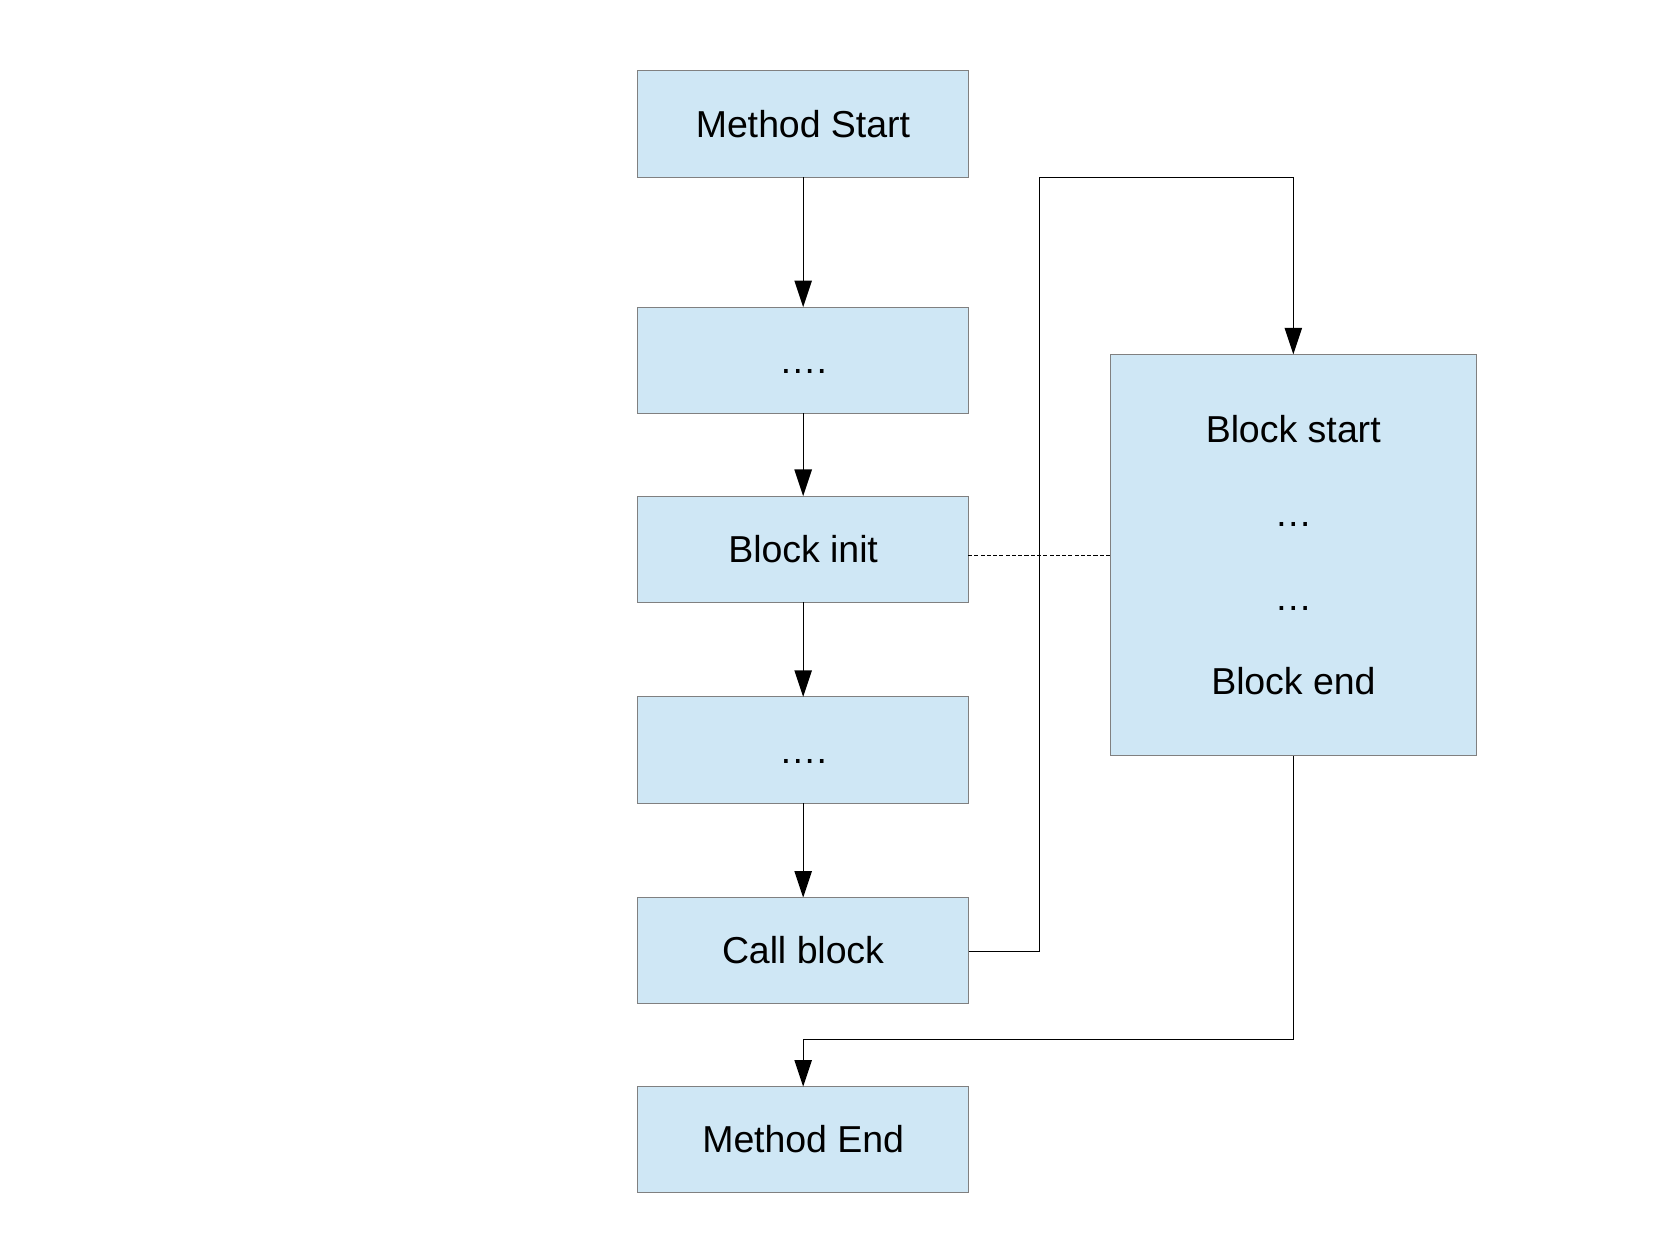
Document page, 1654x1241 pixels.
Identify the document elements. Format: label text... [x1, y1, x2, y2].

text_box …. [637, 307, 969, 414]
text_box Method Start [637, 70, 969, 178]
text_box Block start … … Block end [1110, 354, 1477, 756]
text_box Method End [637, 1086, 969, 1193]
text_box Call block [637, 897, 969, 1004]
text_box Block init [637, 496, 969, 603]
text_box …. [637, 696, 969, 804]
